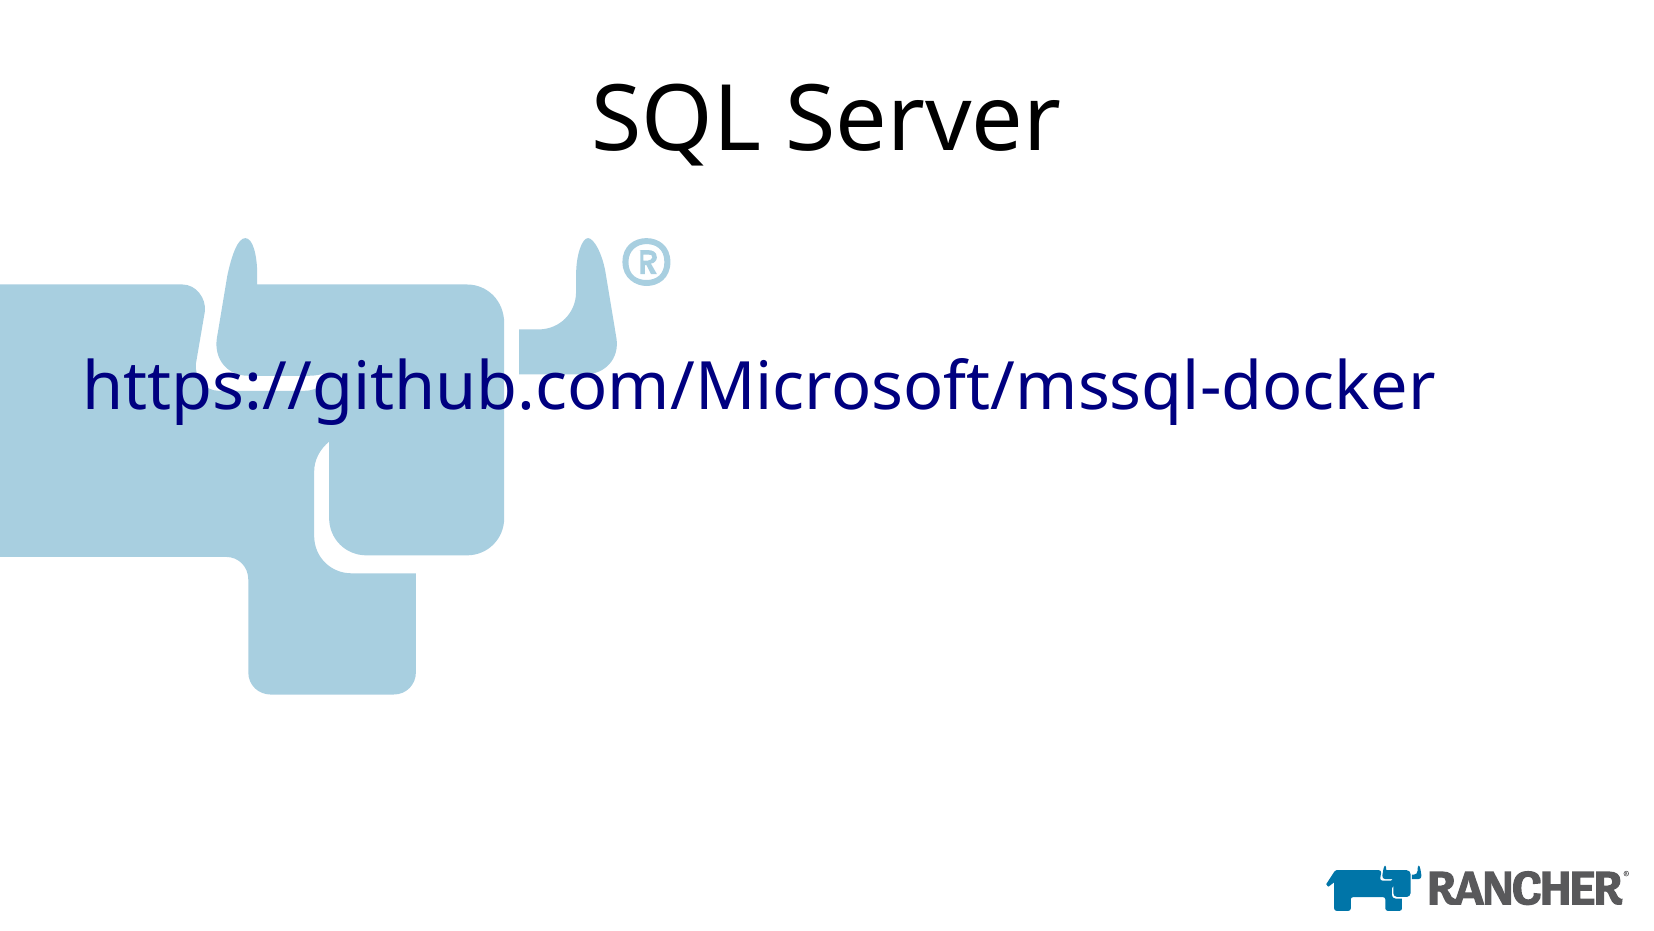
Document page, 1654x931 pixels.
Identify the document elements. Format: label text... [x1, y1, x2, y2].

list https://github.com/Microsoft/mssql-docker [82, 217, 1571, 758]
title SQL Server [82, 37, 1571, 193]
